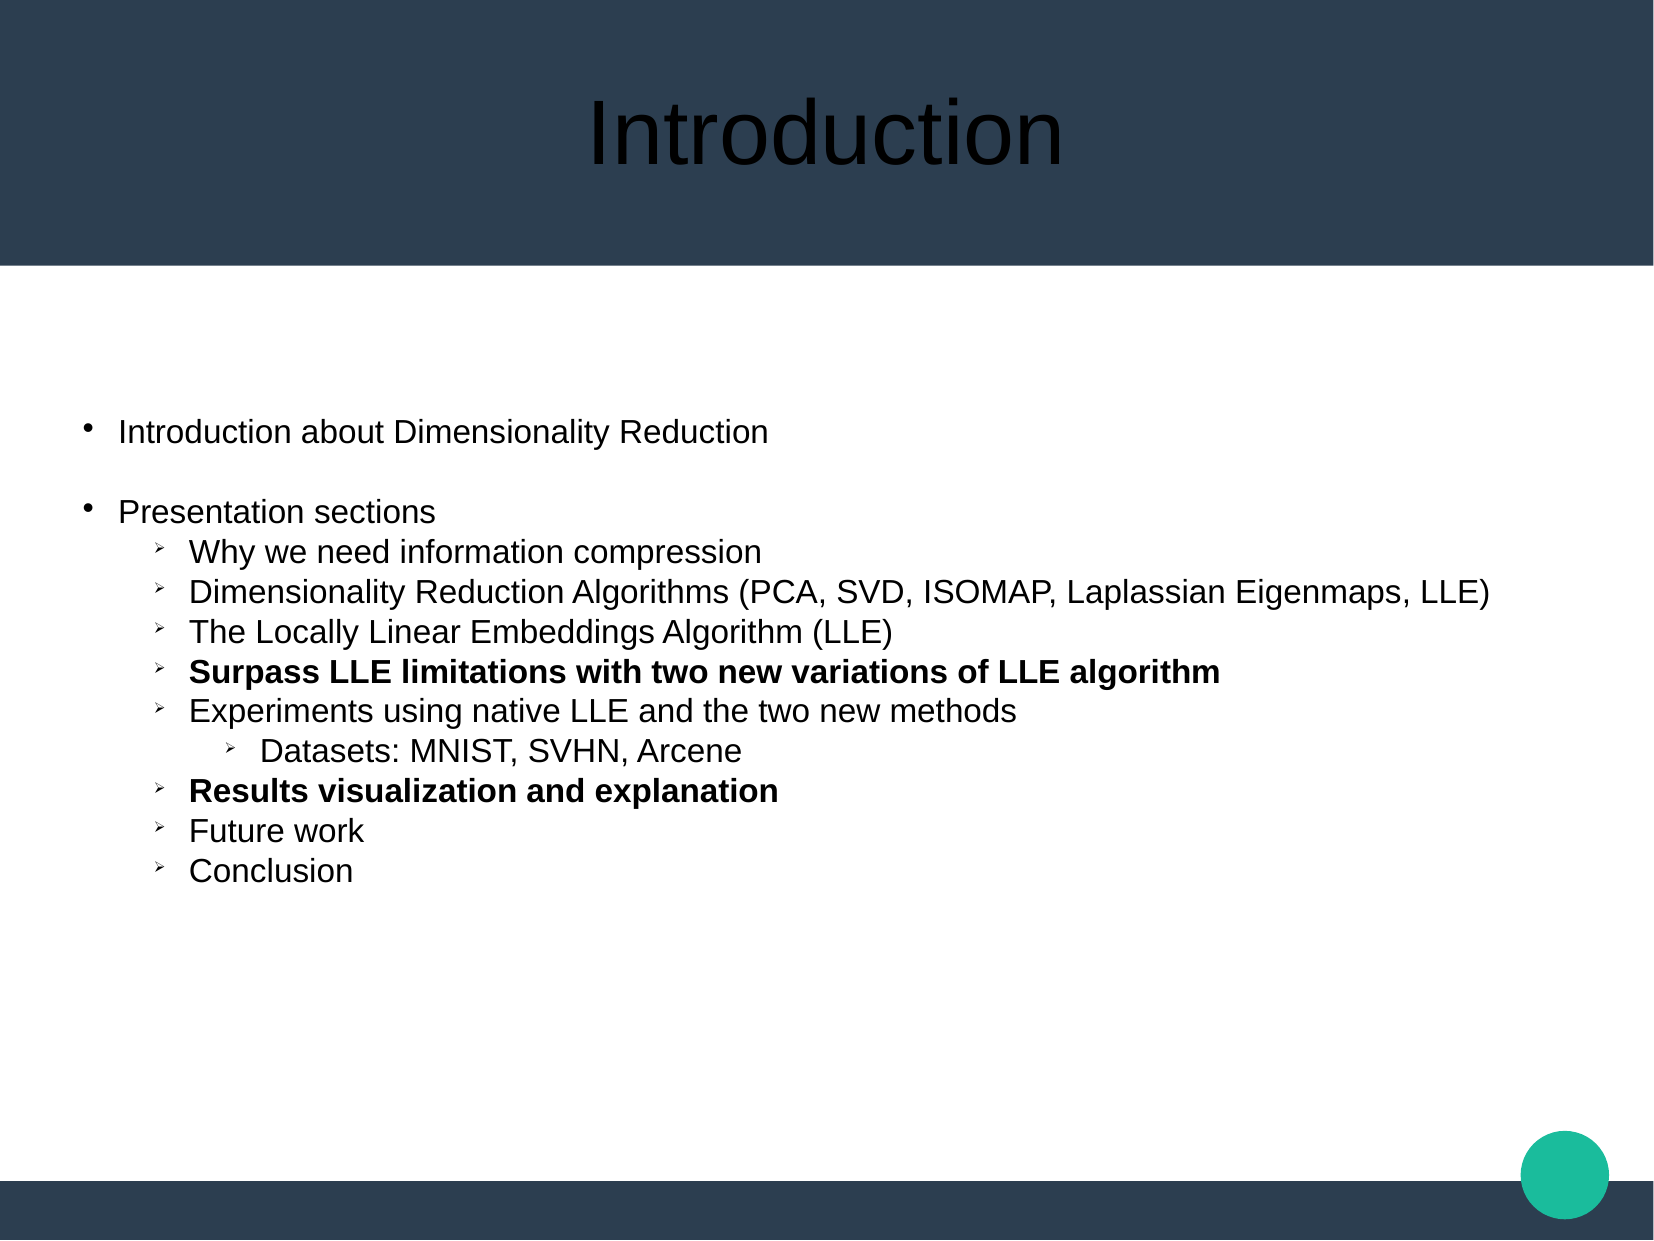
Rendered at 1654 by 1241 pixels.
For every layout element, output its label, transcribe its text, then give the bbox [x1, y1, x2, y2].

text_box Introduction [58, 49, 1595, 207]
text_box Introduction about Dimensionality Reduction Presentation sections Why we need information compression Dimensionality Reduction Algorithms (PCA, SVD, ISOMAP, Laplassian Eigenmaps, LLE) The Locally Linear Embeddings Algorithm (LLE) Surpass LLE limitations with two new variations of LLE algorithm Experiments using native LLE and the two new methods Datasets: MNIST, SVHN, Arcene Results visualization and explanation Future work Conclusion [82, 290, 1571, 1010]
